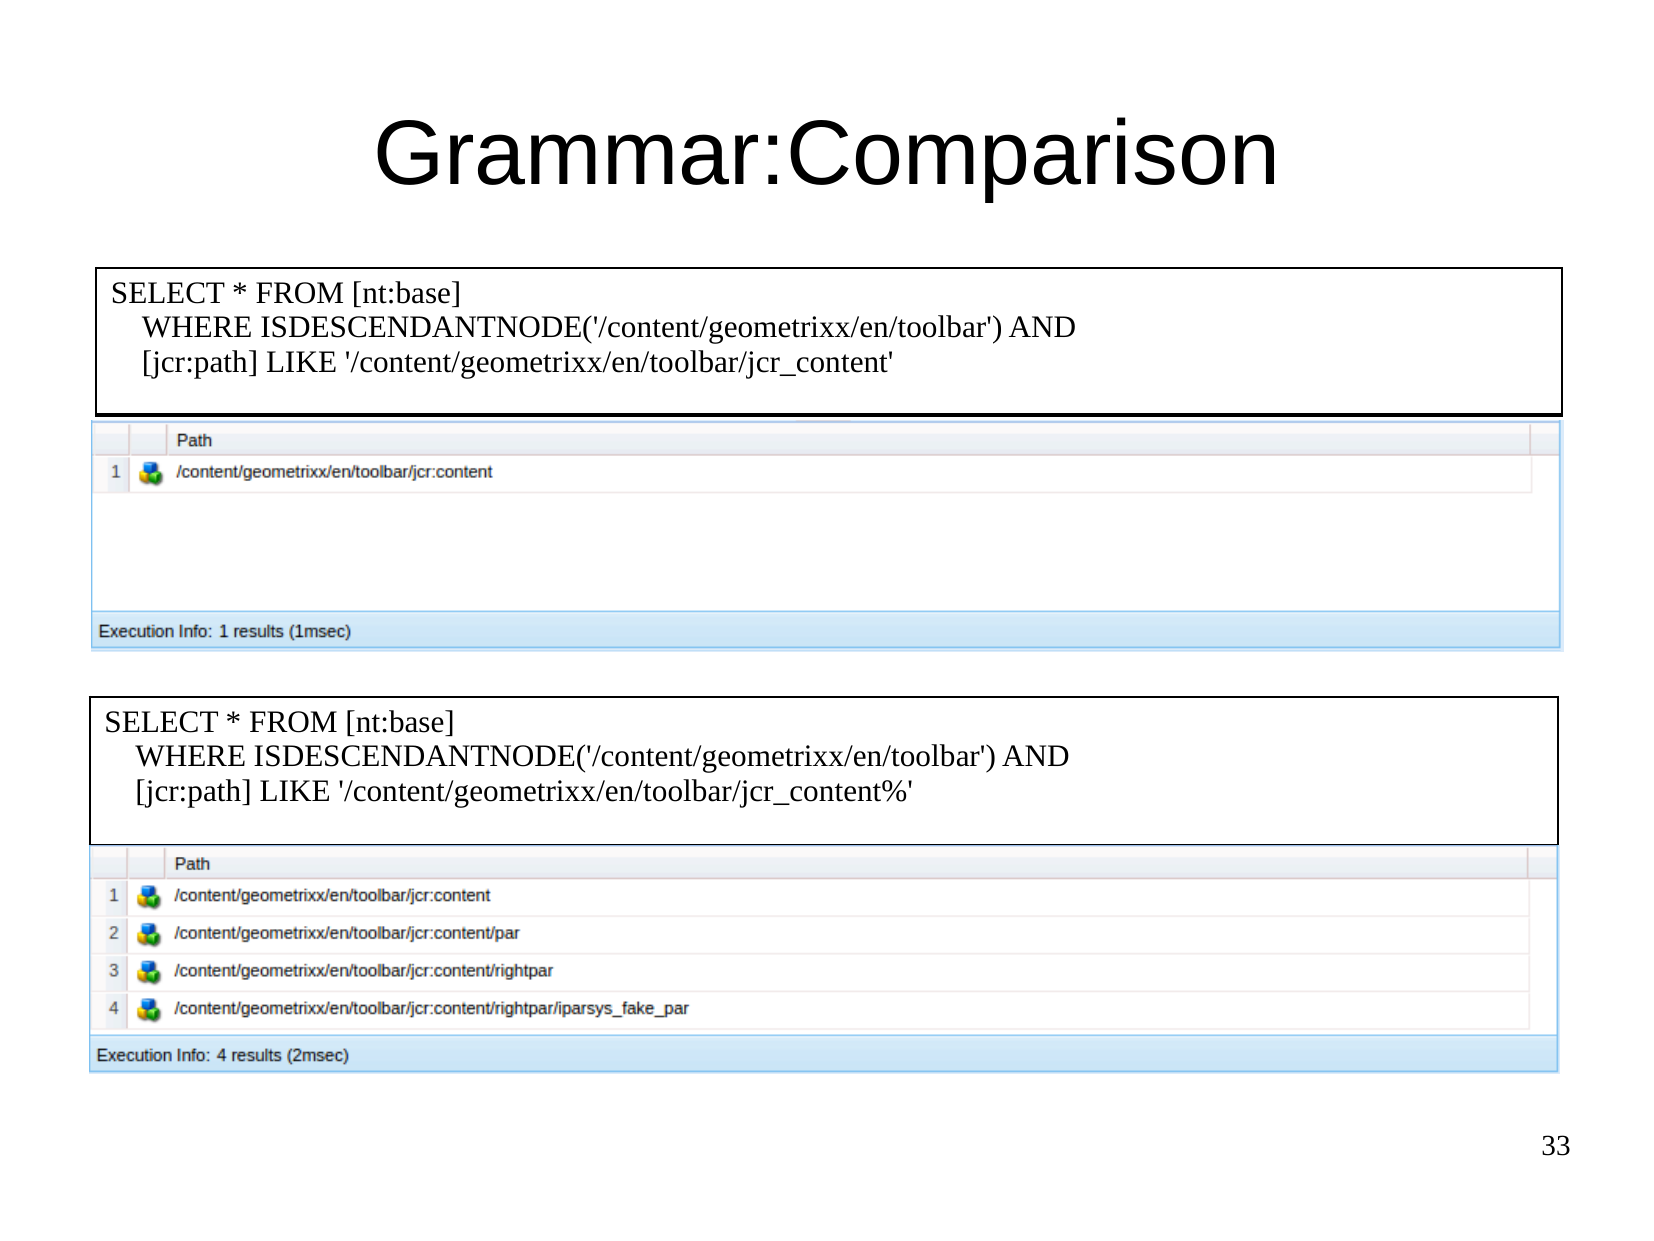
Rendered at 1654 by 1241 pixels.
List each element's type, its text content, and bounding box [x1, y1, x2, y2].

picture [89, 845, 1560, 1074]
table_header SELECT * FROM [nt:base] WHERE ISDESCENDANTNODE('/content/geometrixx/en/toolbar') AND [jcr:path] LIKE '/content/geometrixx/en/toolbar/jcr_content%' [91, 698, 1557, 844]
picture [91, 420, 1564, 652]
title Grammar:Comparison [83, 49, 1572, 257]
table_header SELECT * FROM [nt:base] WHERE ISDESCENDANTNODE('/content/geometrixx/en/toolbar') AND [jcr:path] LIKE '/content/geometrixx/en/toolbar/jcr_content' [97, 269, 1561, 413]
